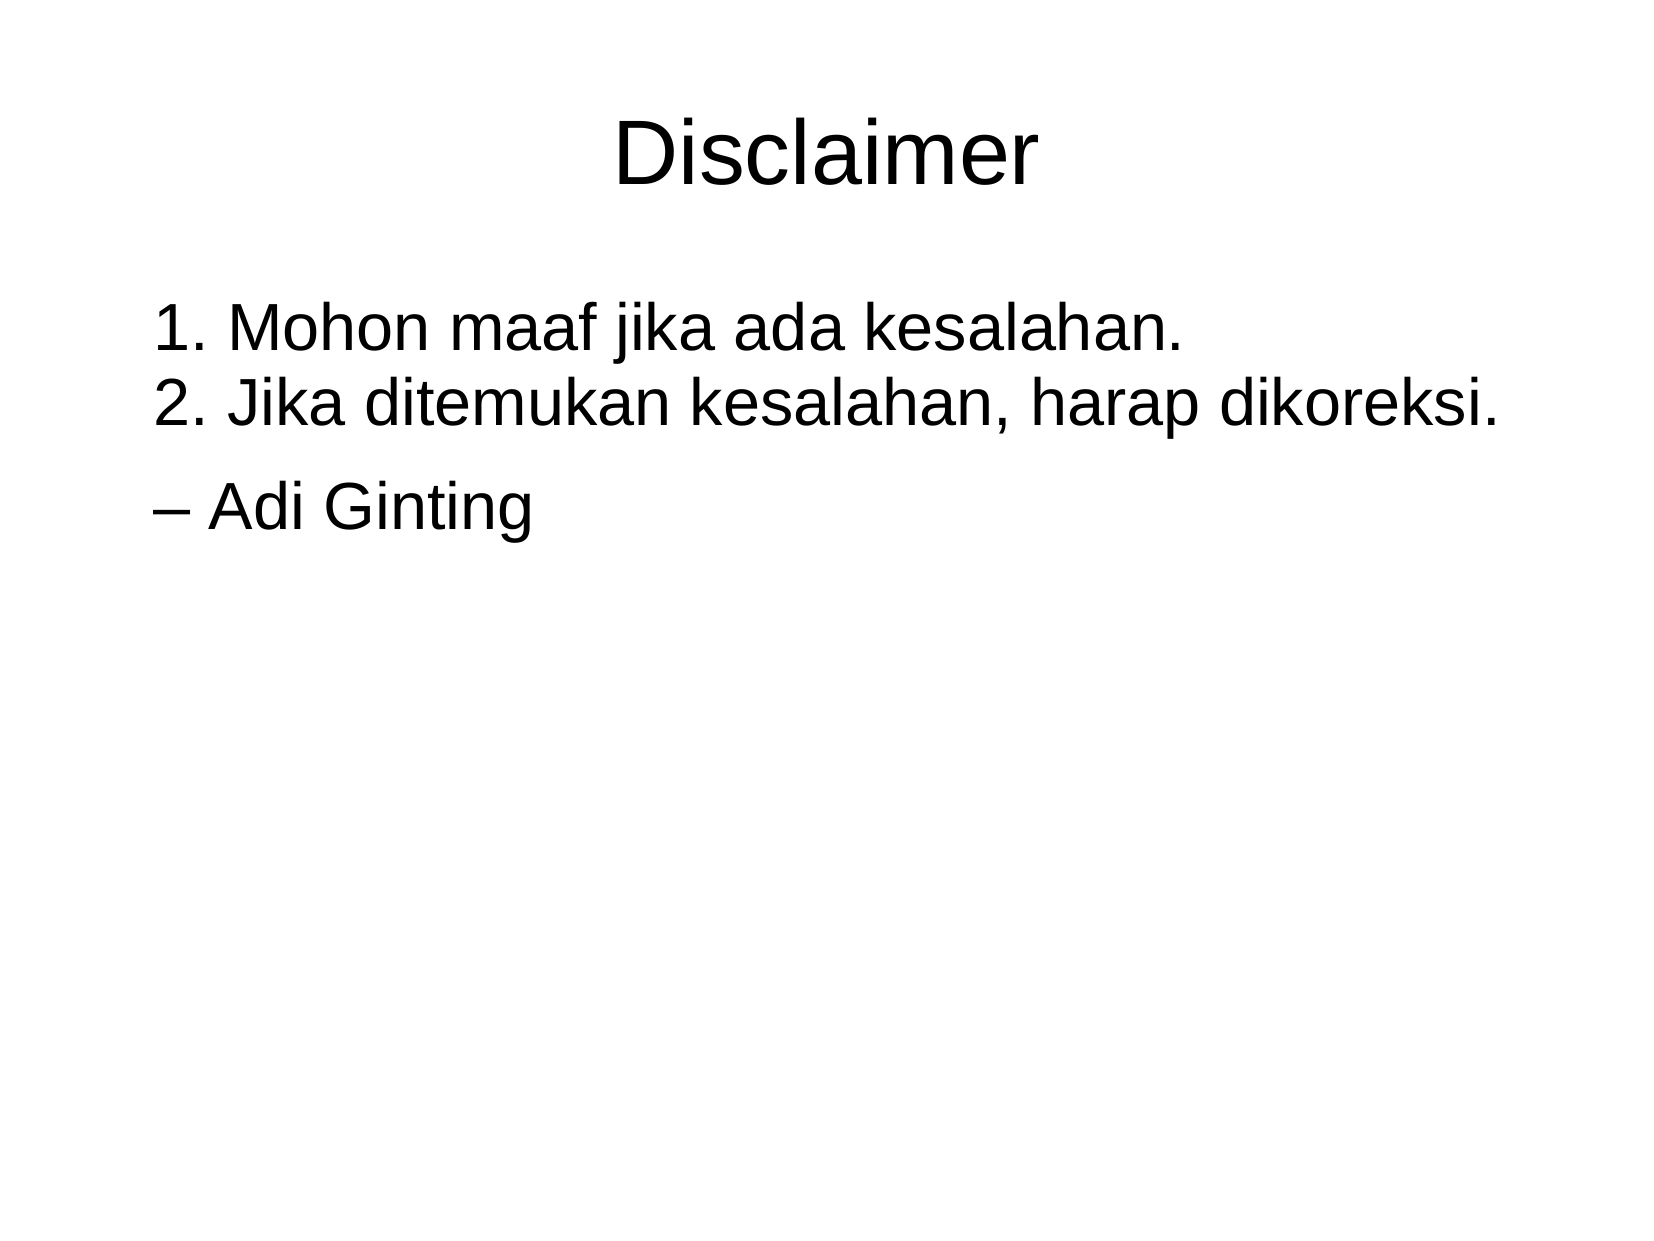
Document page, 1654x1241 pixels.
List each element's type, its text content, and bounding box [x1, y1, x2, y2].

list 1. Mohon maaf jika ada kesalahan. 2. Jika ditemukan kesalahan, harap dikoreksi. – Adi Ginting [82, 290, 1571, 1010]
title Disclaimer [82, 49, 1571, 257]
